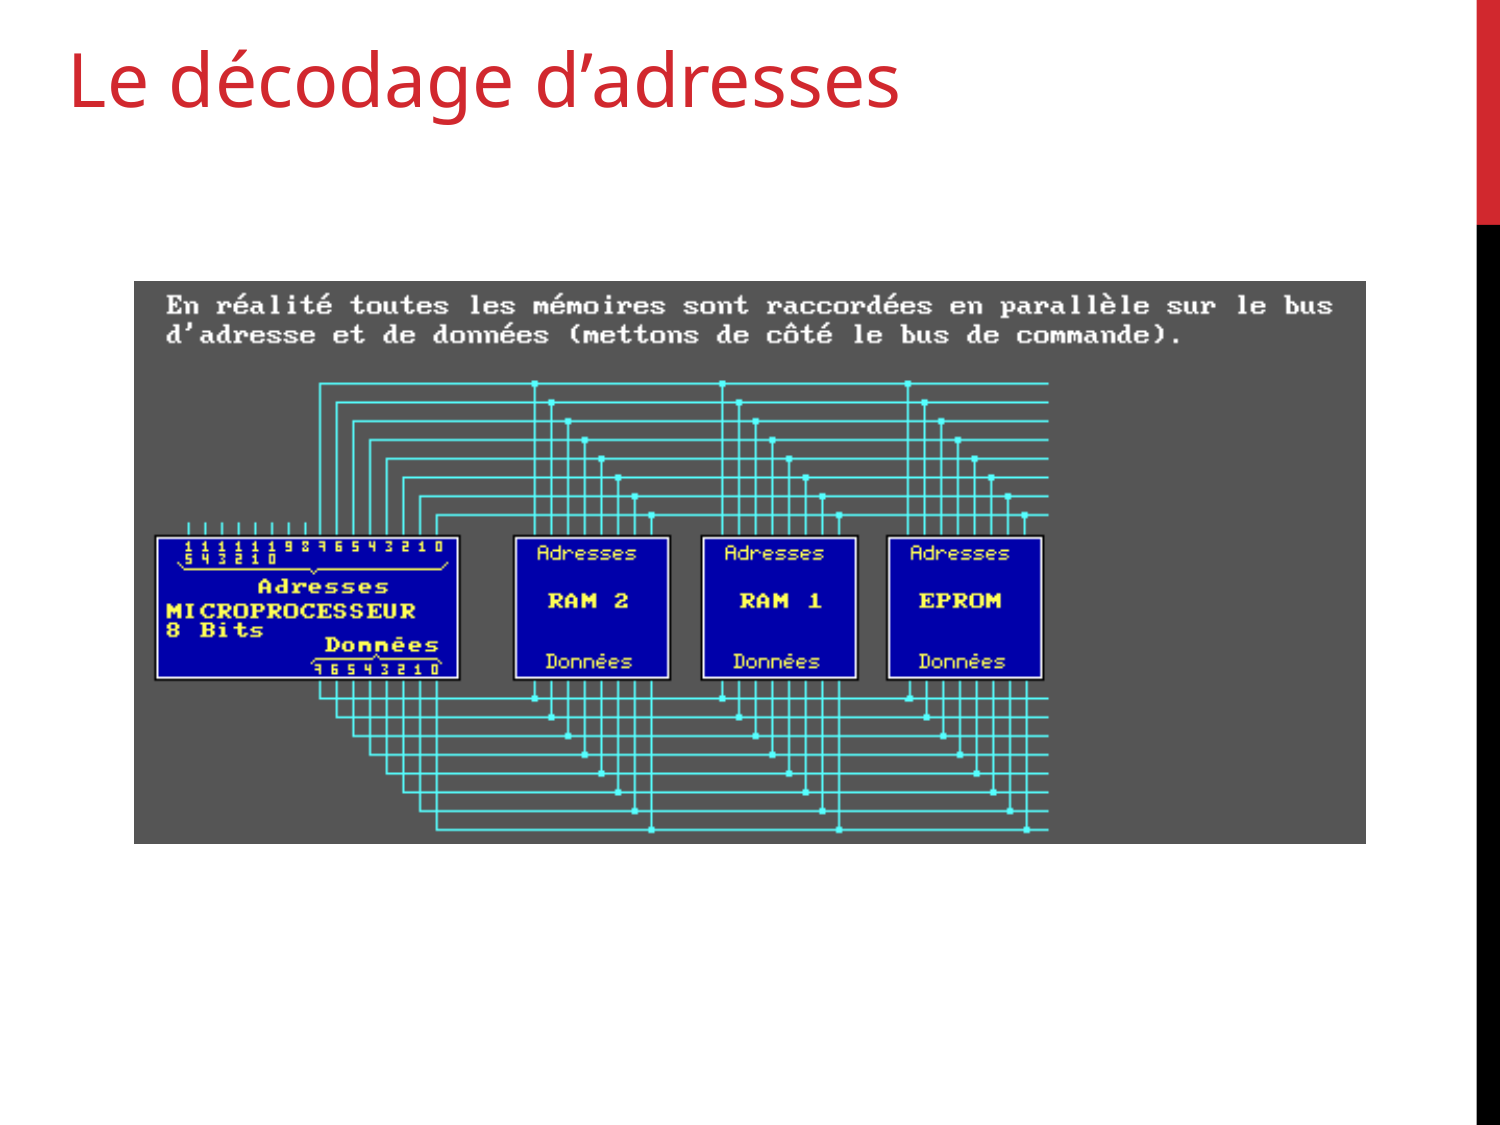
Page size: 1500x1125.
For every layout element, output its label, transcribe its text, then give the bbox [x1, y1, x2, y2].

list [75, 184, 1424, 882]
picture [134, 281, 1366, 844]
title Le décodage d’adresses [53, 25, 1459, 173]
